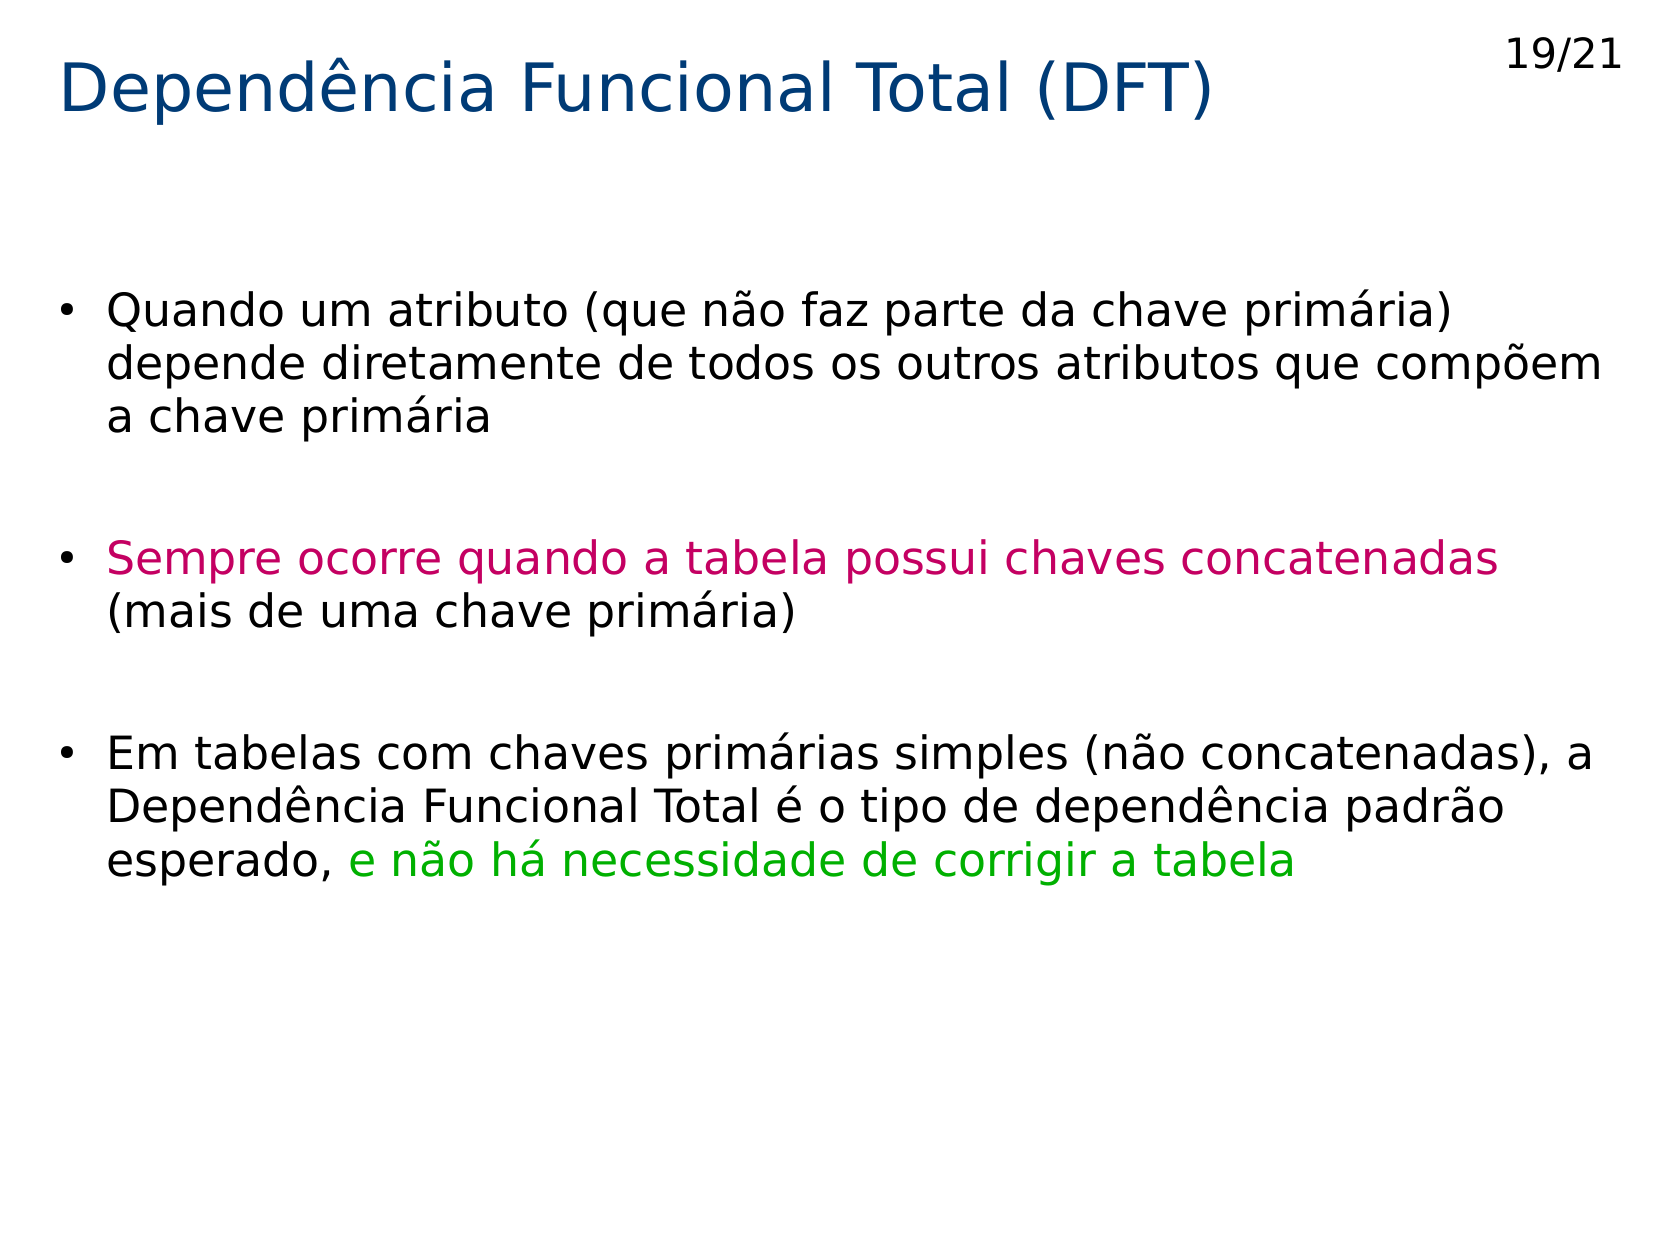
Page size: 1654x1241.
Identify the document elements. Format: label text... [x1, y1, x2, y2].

list Quando um atributo (que não faz parte da chave primária) depende diretamente de todos os outros atributos que compõem a chave primária Sempre ocorre quando a tabela possui chaves concatenadas (mais de uma chave primária) Em tabelas com chaves primárias simples (não concatenadas), a Dependência Funcional Total é o tipo de dependência padrão esperado, e não há necessidade de corrigir a tabela [59, 283, 1625, 1211]
title Dependência Funcional Total (DFT) [59, 29, 1506, 148]
